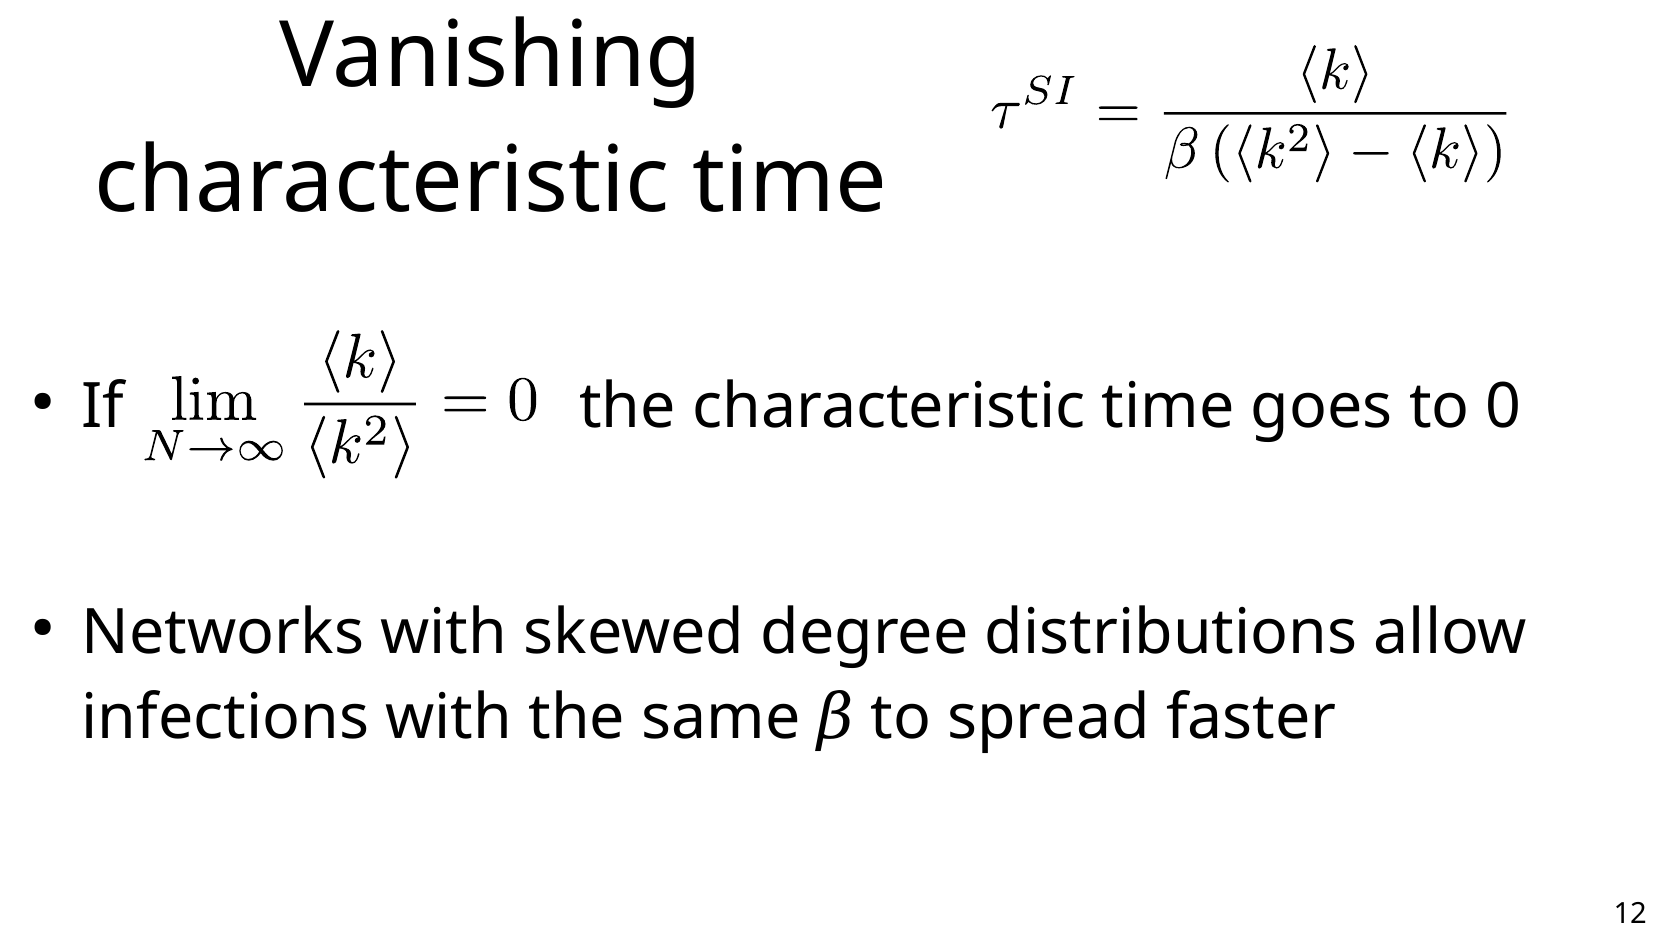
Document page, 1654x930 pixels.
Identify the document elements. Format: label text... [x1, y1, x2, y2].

list If the characteristic time goes to 0 Networks with skewed degree distributions allow infections with the same β to spread faster [15, 359, 1606, 901]
text_box [141, 330, 539, 479]
text_box [990, 44, 1507, 183]
title Vanishing characteristic time [82, 1, 901, 225]
